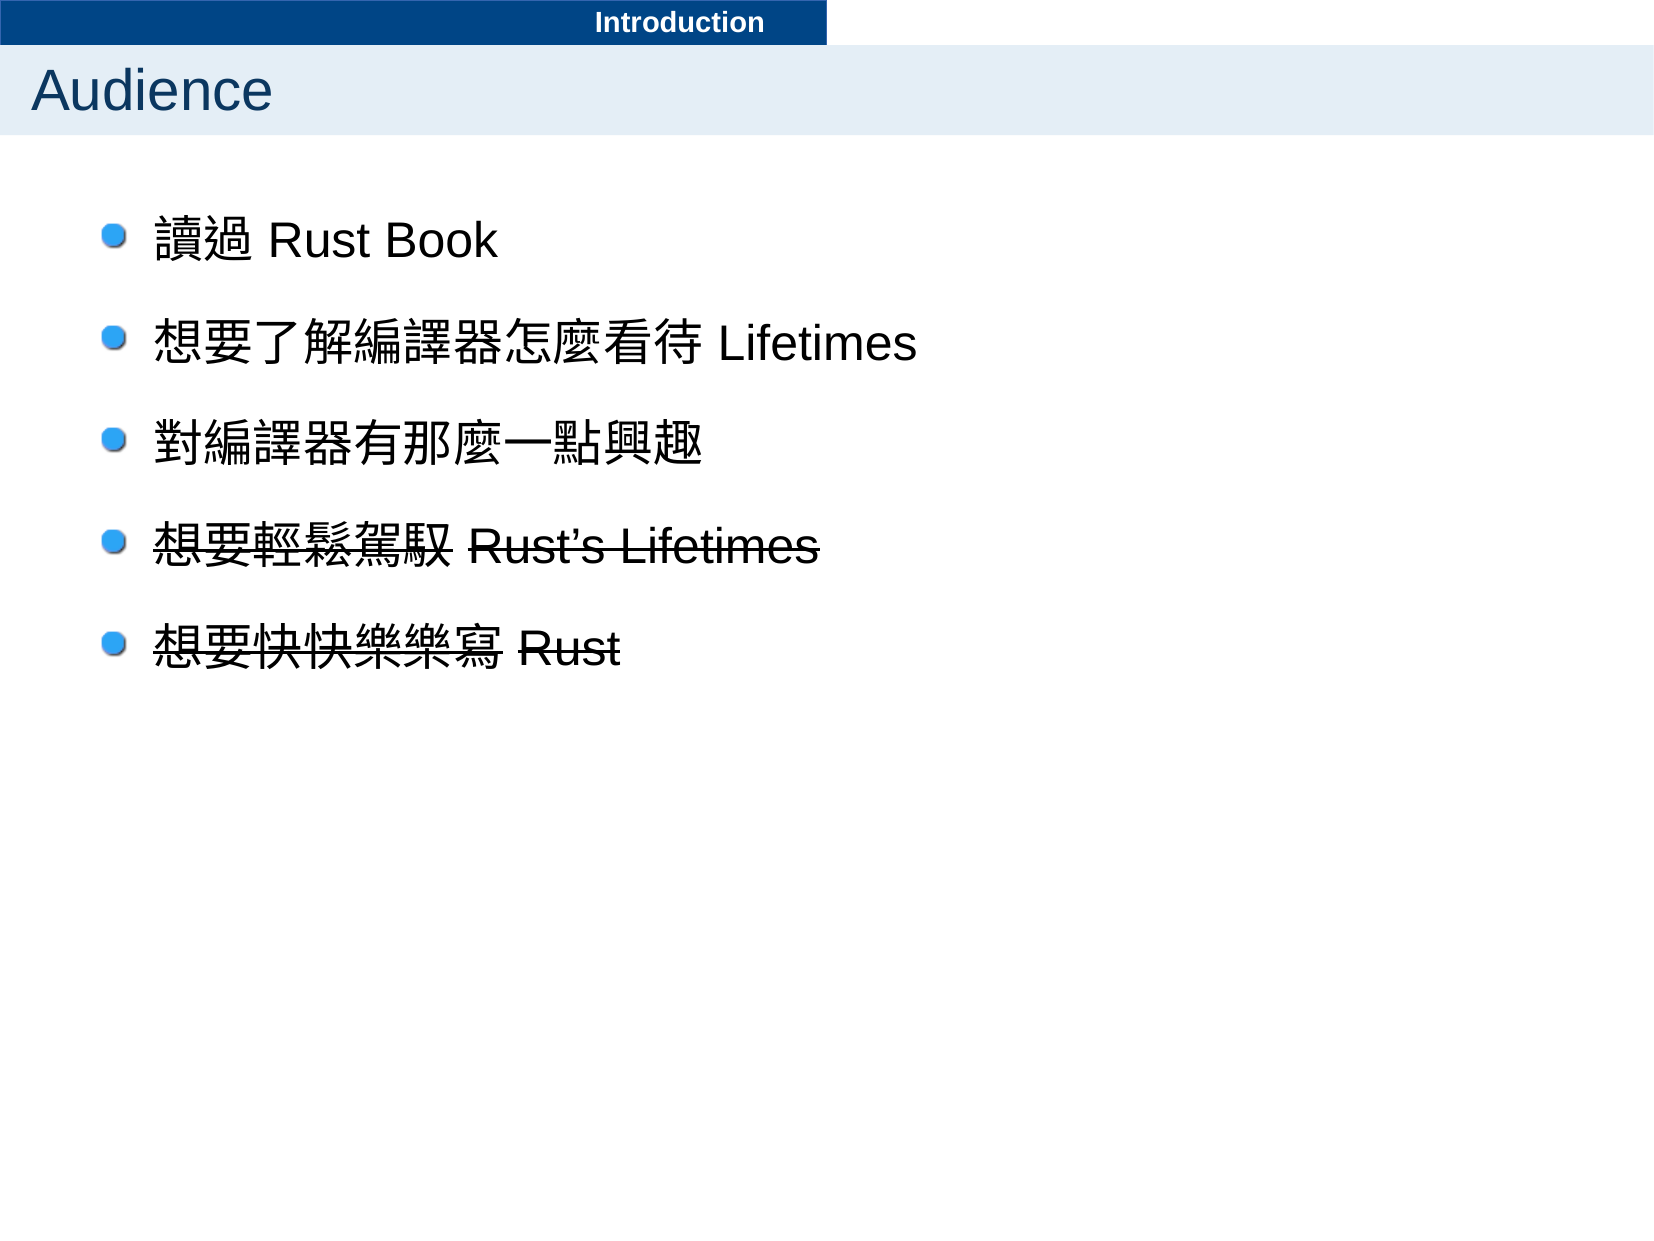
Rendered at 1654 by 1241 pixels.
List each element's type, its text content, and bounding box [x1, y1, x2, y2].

list 讀過Rust Book 想要了解編譯器怎麼看待Lifetimes 對編譯器有那麼一點興趣 想要輕鬆駕馭Rust’s Lifetimes 想要快快樂樂寫Rust [82, 199, 1571, 1186]
title Introduction [0, 0, 766, 45]
text_box Audience [0, 45, 1654, 136]
